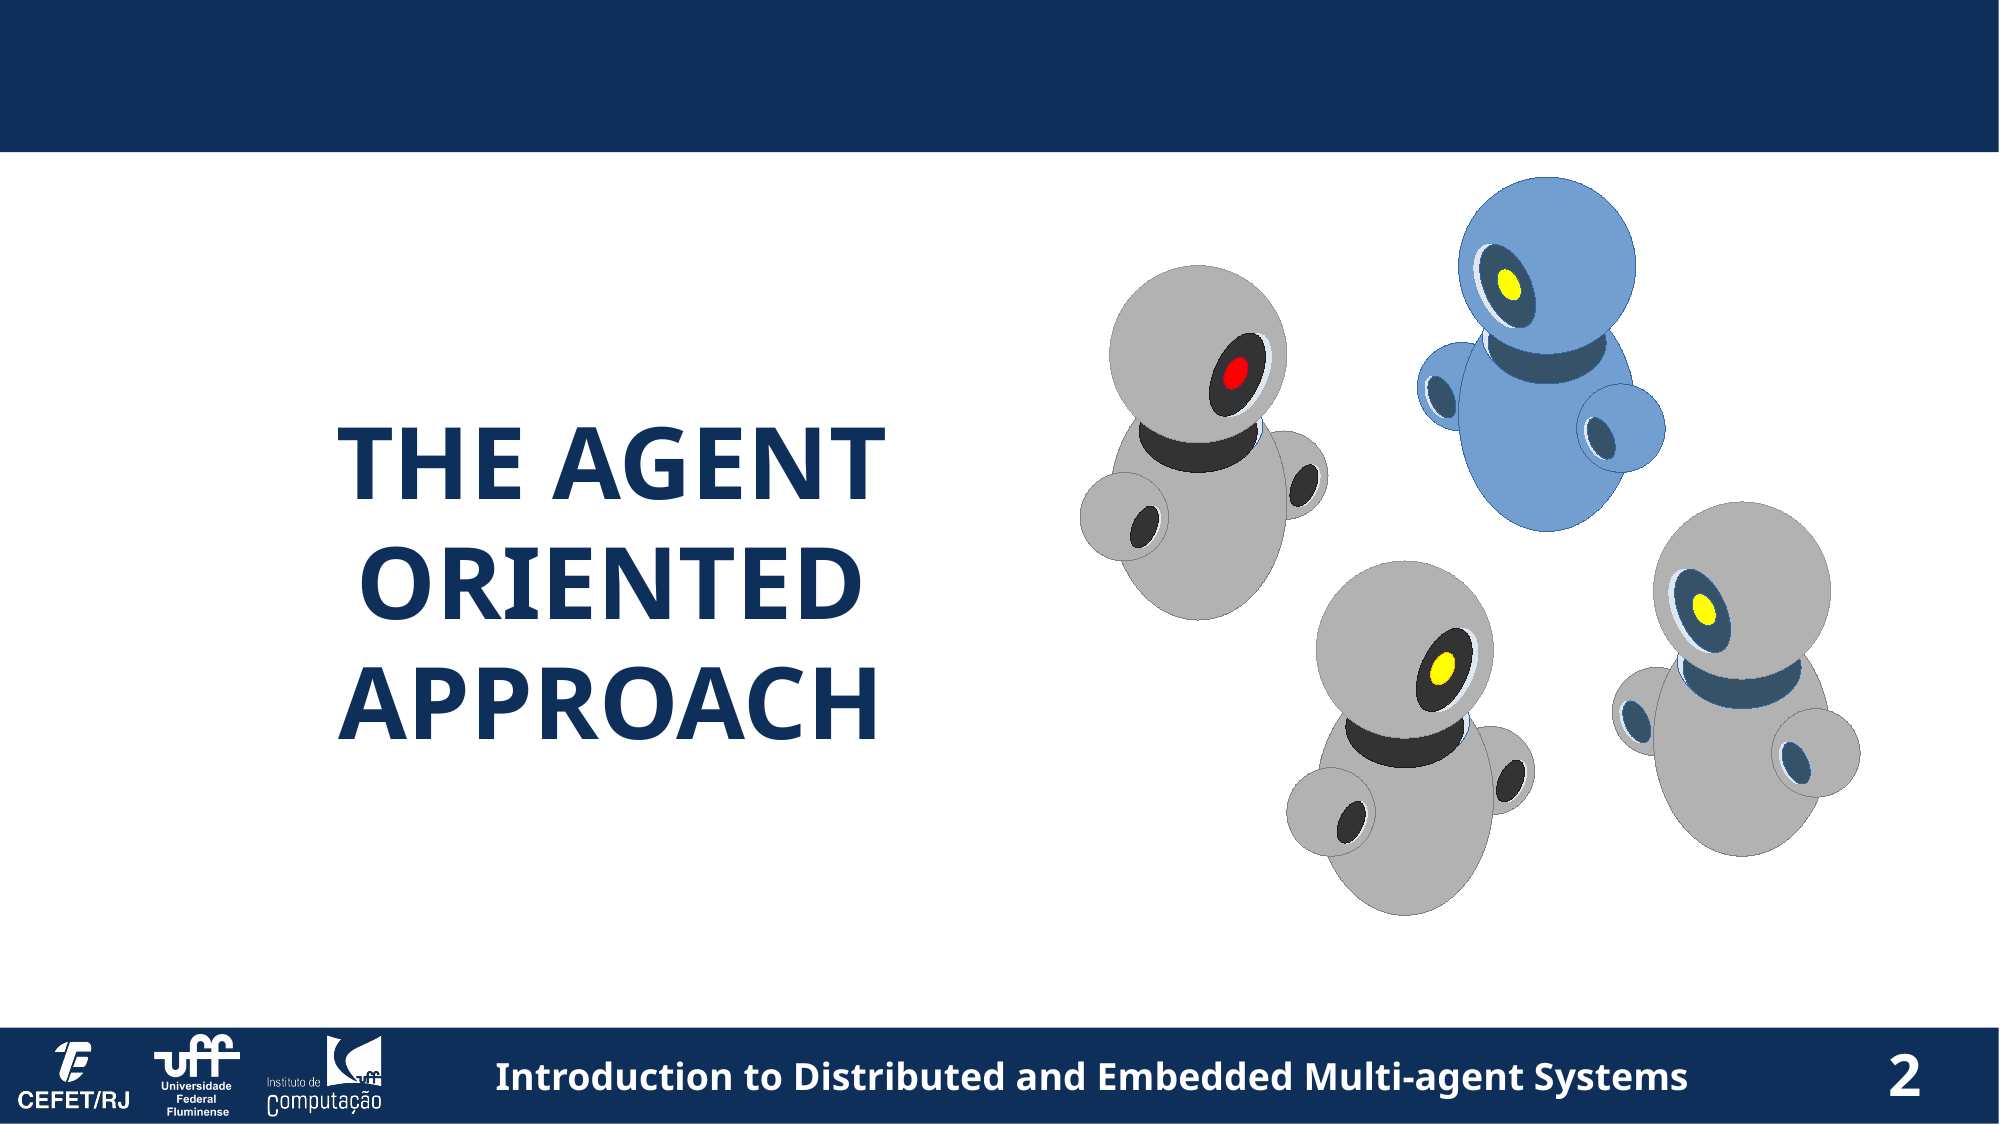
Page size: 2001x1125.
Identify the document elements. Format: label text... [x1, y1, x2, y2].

text_box [1286, 560, 1535, 916]
text_box [1612, 501, 1861, 857]
text_box [1417, 177, 1666, 532]
picture [153, 1033, 241, 1121]
picture [265, 1033, 383, 1117]
text_box [1080, 265, 1329, 621]
picture [18, 1021, 129, 1125]
text_box THE AGENT ORIENTED APPROACH [137, 391, 1086, 767]
